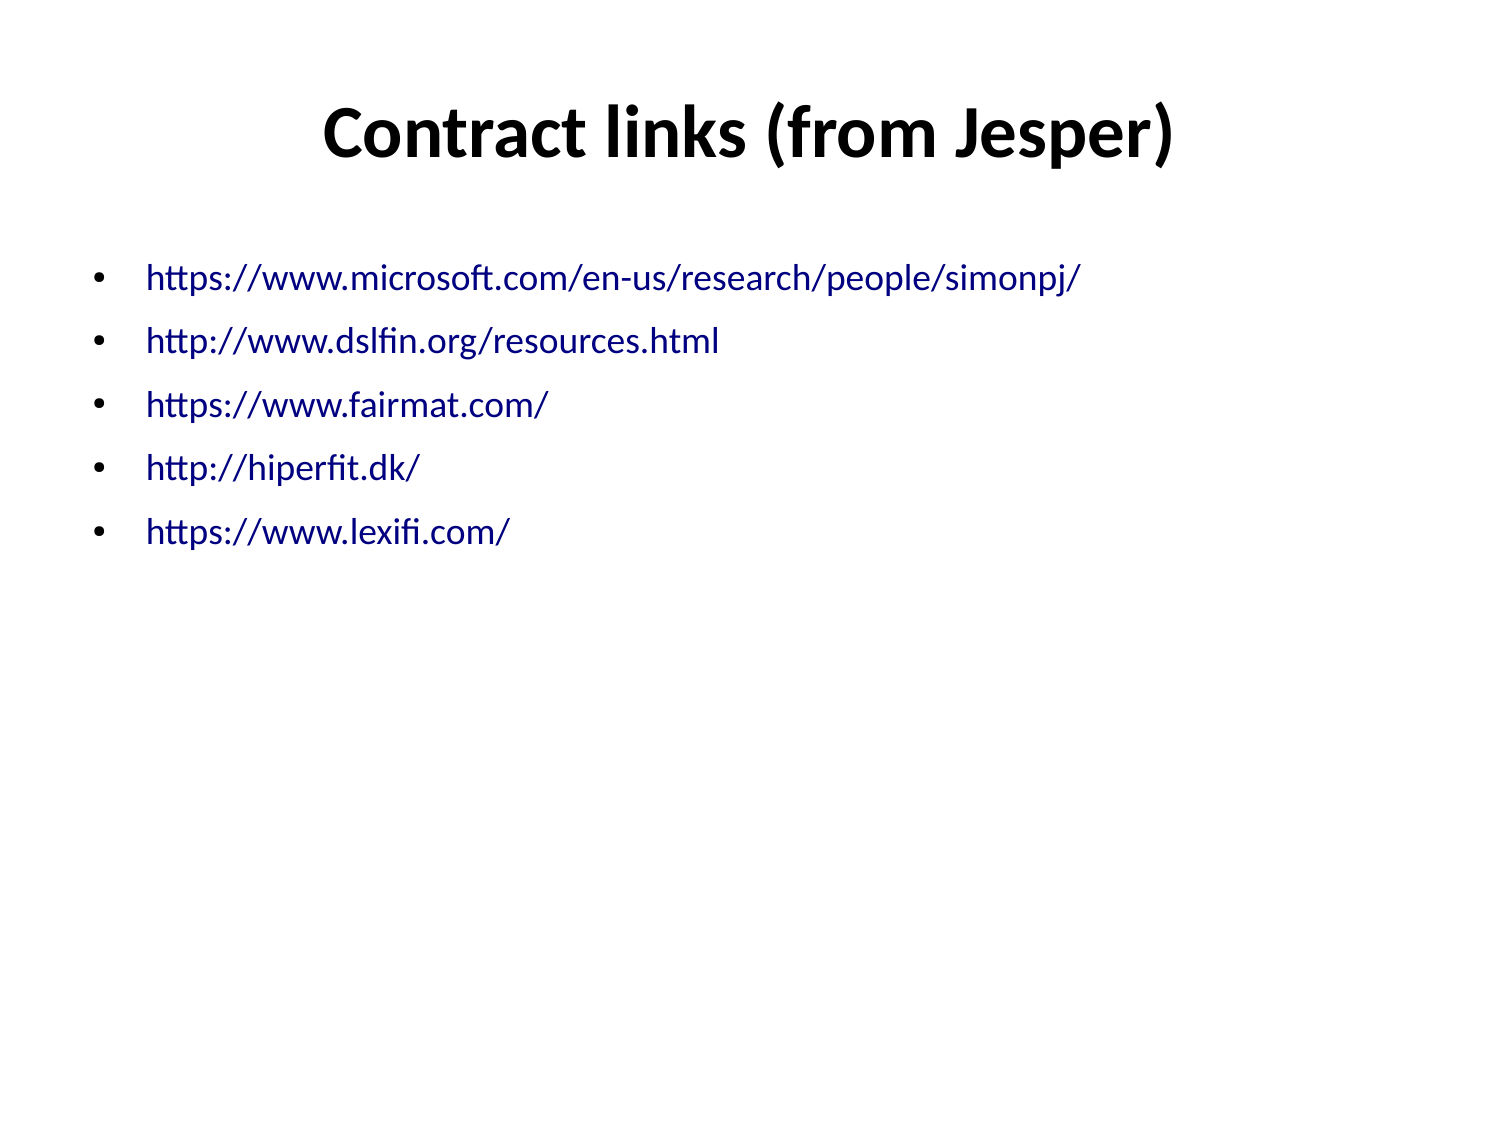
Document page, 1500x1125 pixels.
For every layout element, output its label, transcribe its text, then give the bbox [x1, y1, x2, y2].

title Contract links (from Jesper) [74, 44, 1425, 233]
list https://www.microsoft.com/en-us/research/people/simonpj/ http://www.dslfin.org/resources.html https://www.fairmat.com/ http://hiperfit.dk/ https://www.lexifi.com/ [74, 263, 1425, 916]
